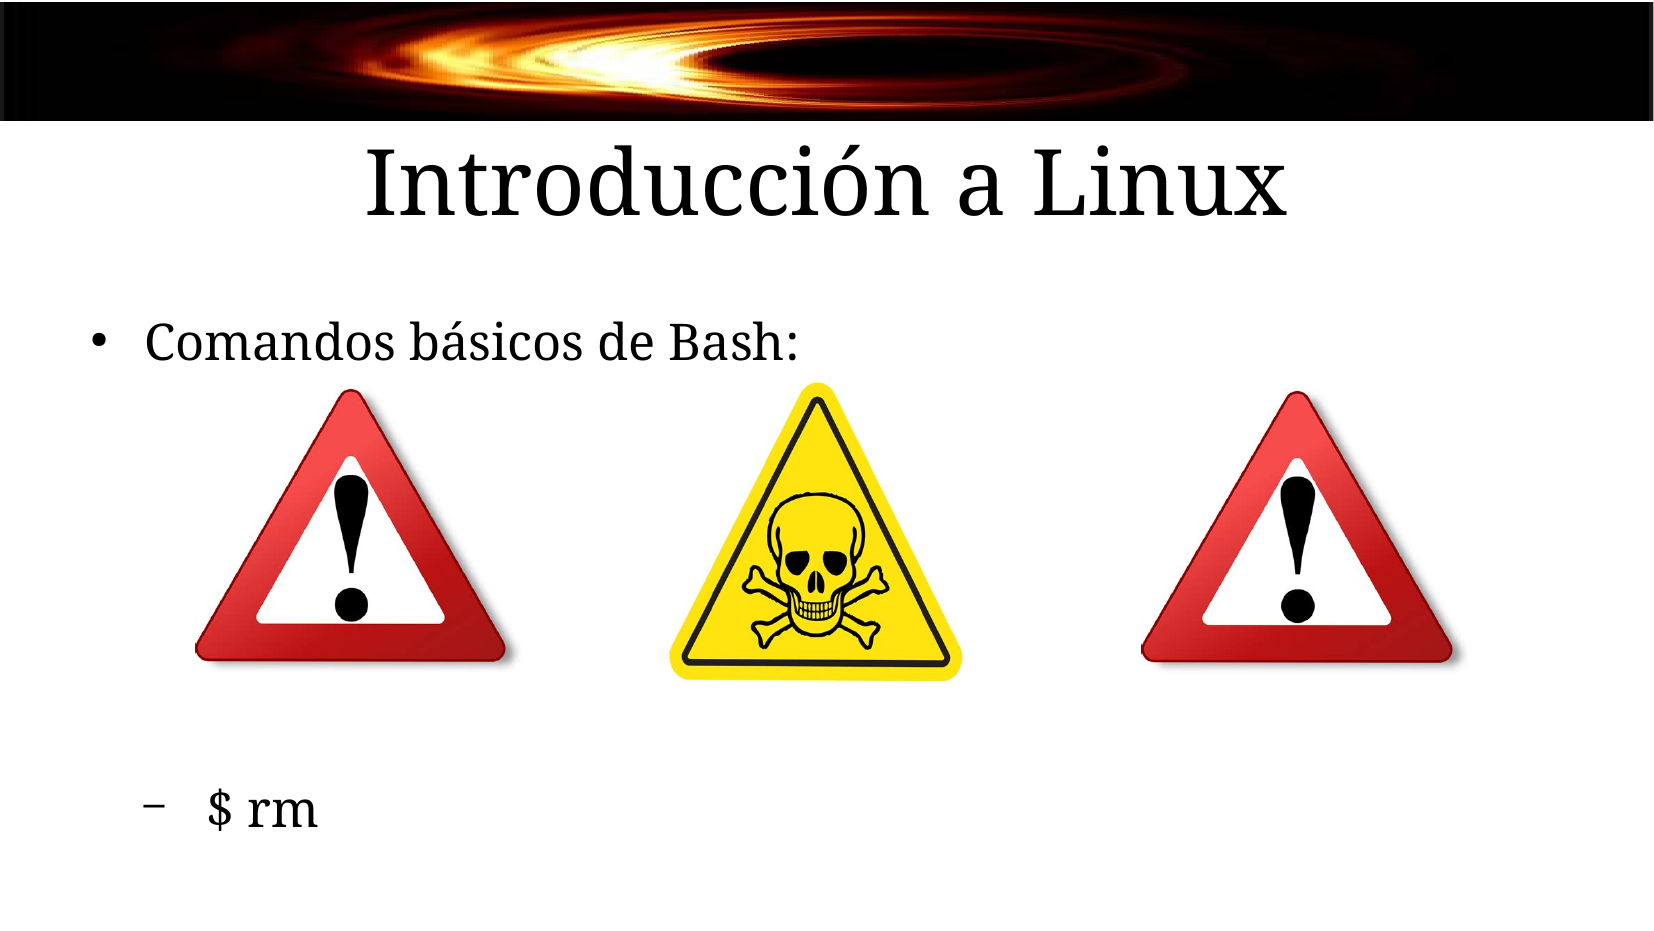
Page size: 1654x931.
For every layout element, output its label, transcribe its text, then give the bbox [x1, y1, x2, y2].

title Introducción a Linux [82, 121, 1571, 258]
picture [0, 2, 1654, 121]
picture [195, 386, 524, 674]
list Comandos básicos de Bash: $ rm [82, 306, 1571, 846]
picture [660, 374, 974, 696]
picture [1141, 388, 1471, 676]
